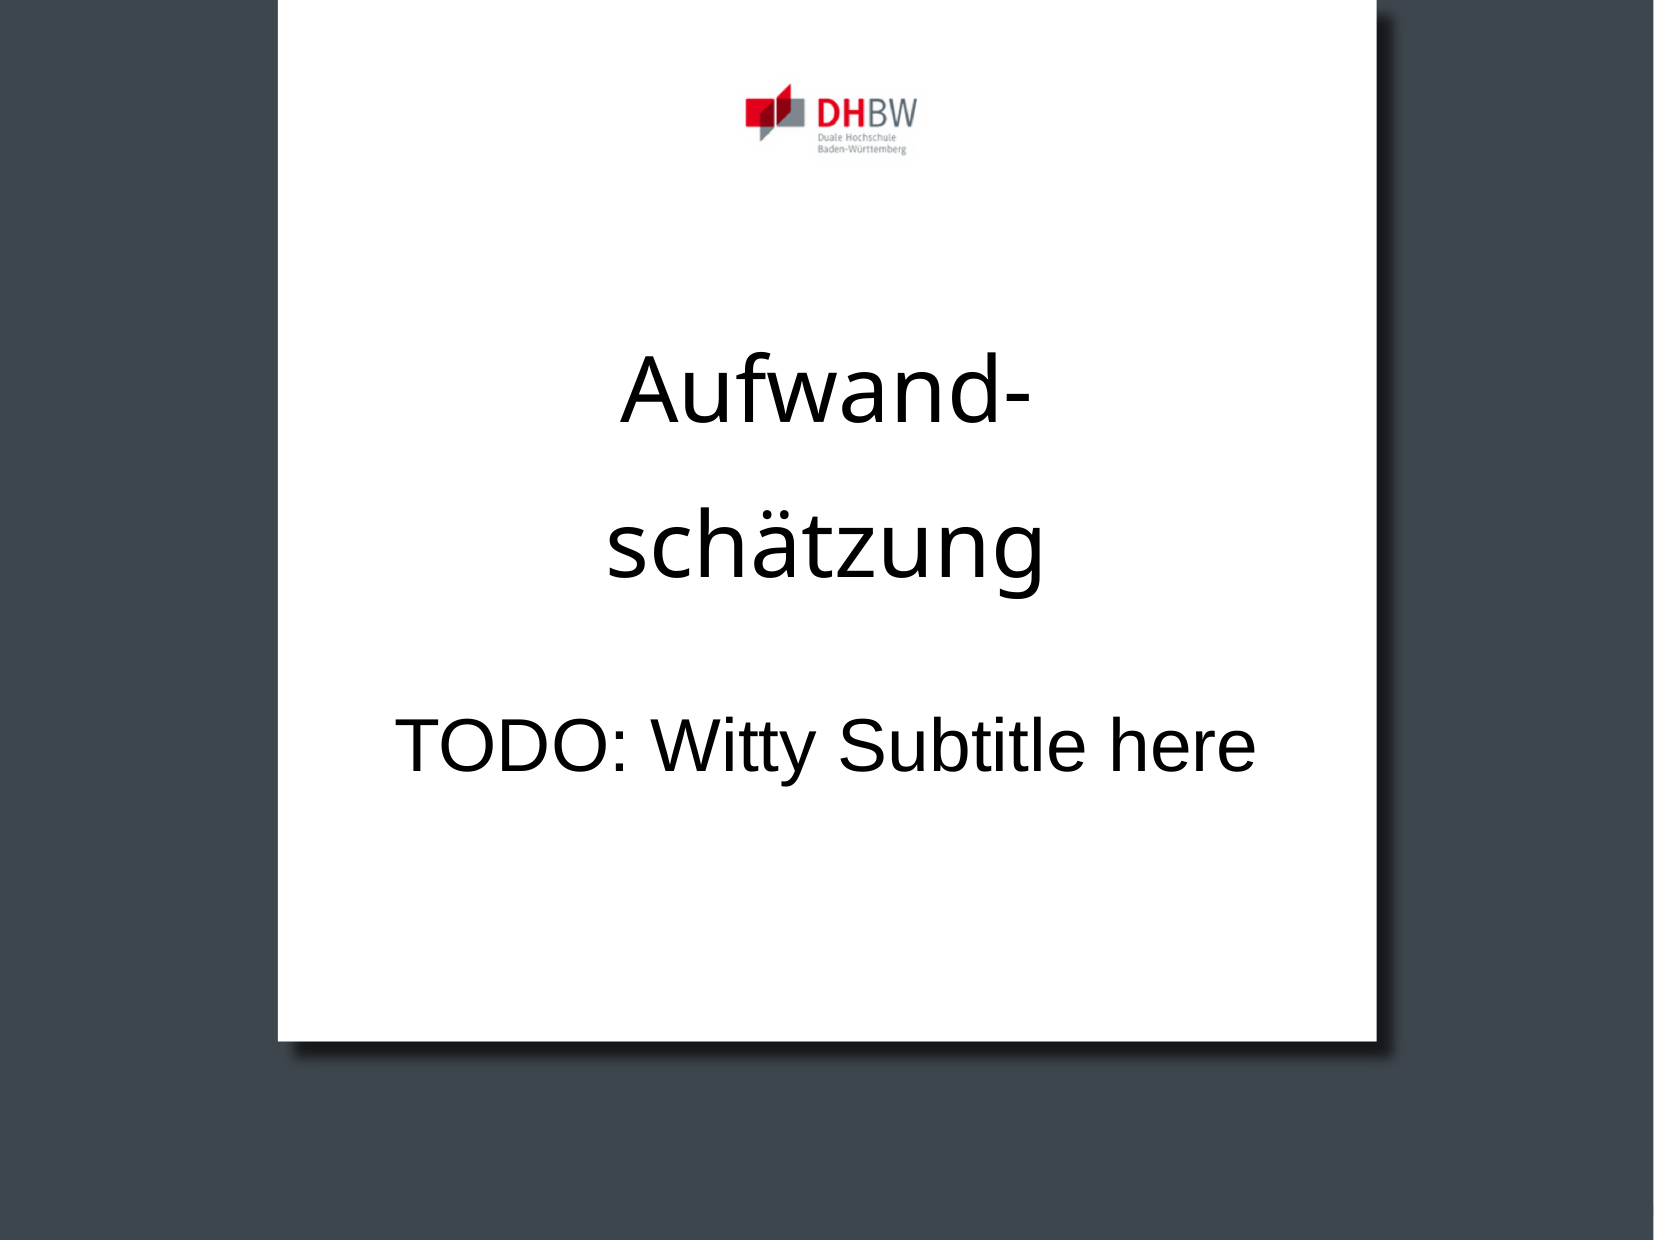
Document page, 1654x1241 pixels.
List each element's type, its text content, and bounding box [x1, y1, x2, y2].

picture [0, 0, 1654, 1240]
list Aufwand- schätzung TODO: Witty Subtitle here [295, 324, 1359, 827]
